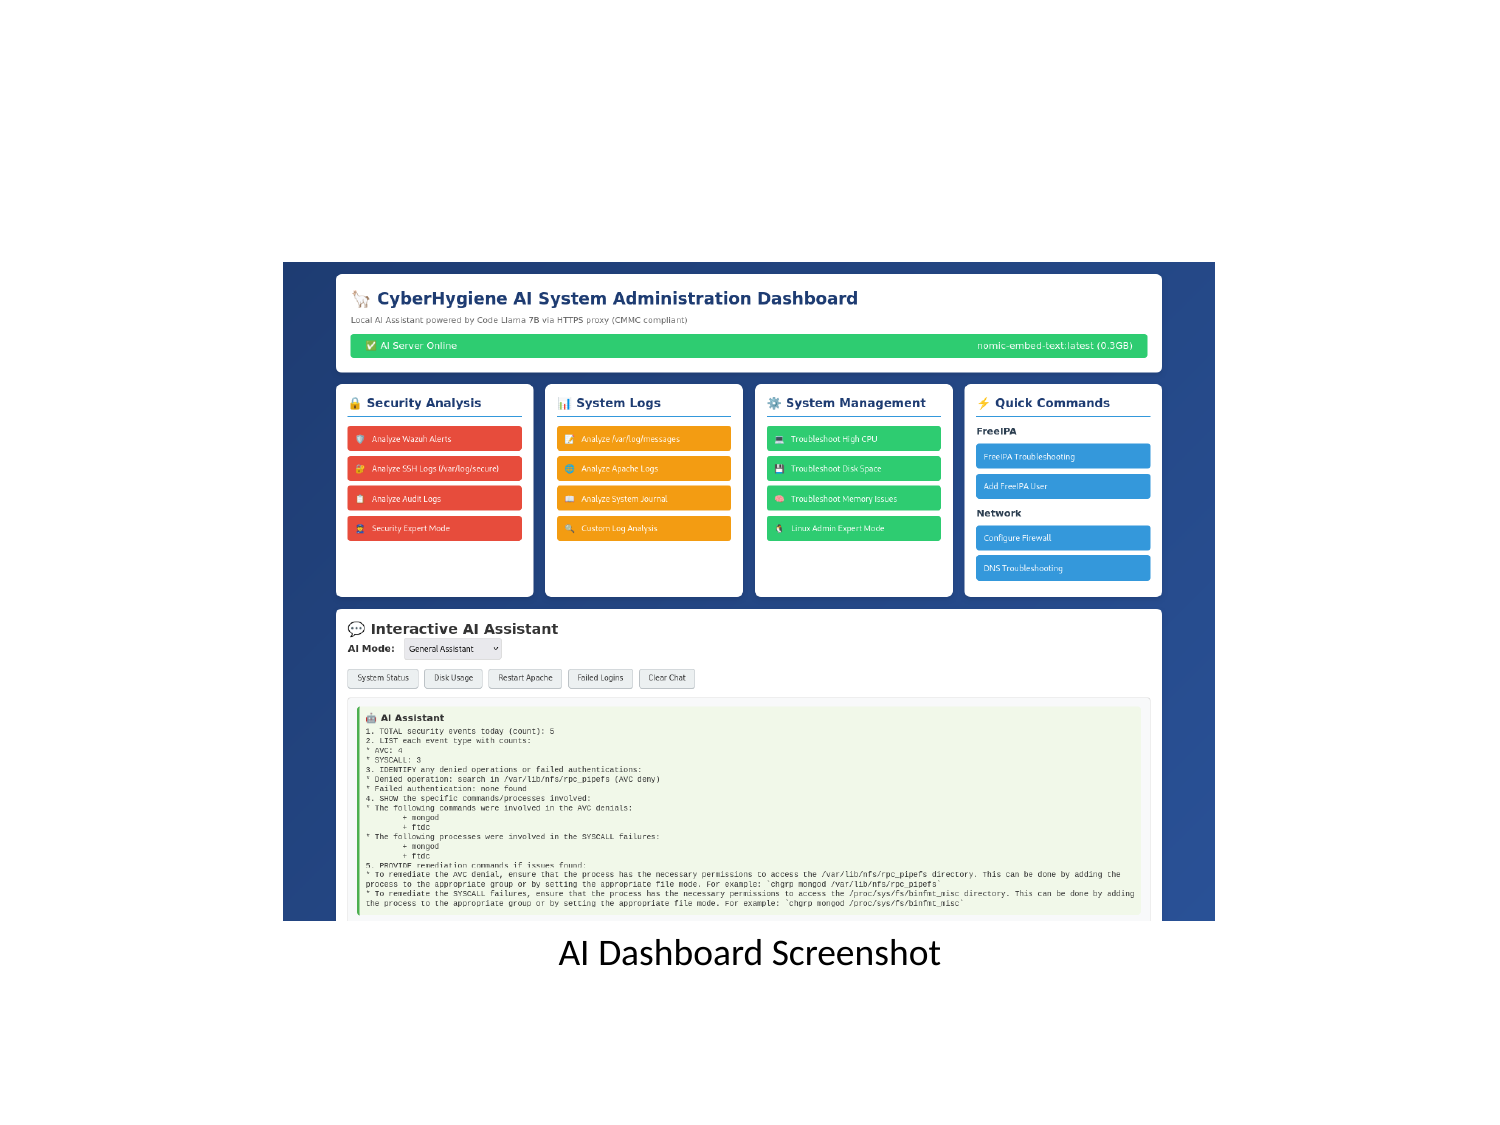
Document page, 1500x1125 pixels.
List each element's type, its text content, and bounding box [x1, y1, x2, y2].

text_box AI Dashboard Screenshot [74, 920, 1425, 1005]
picture [283, 262, 1215, 920]
